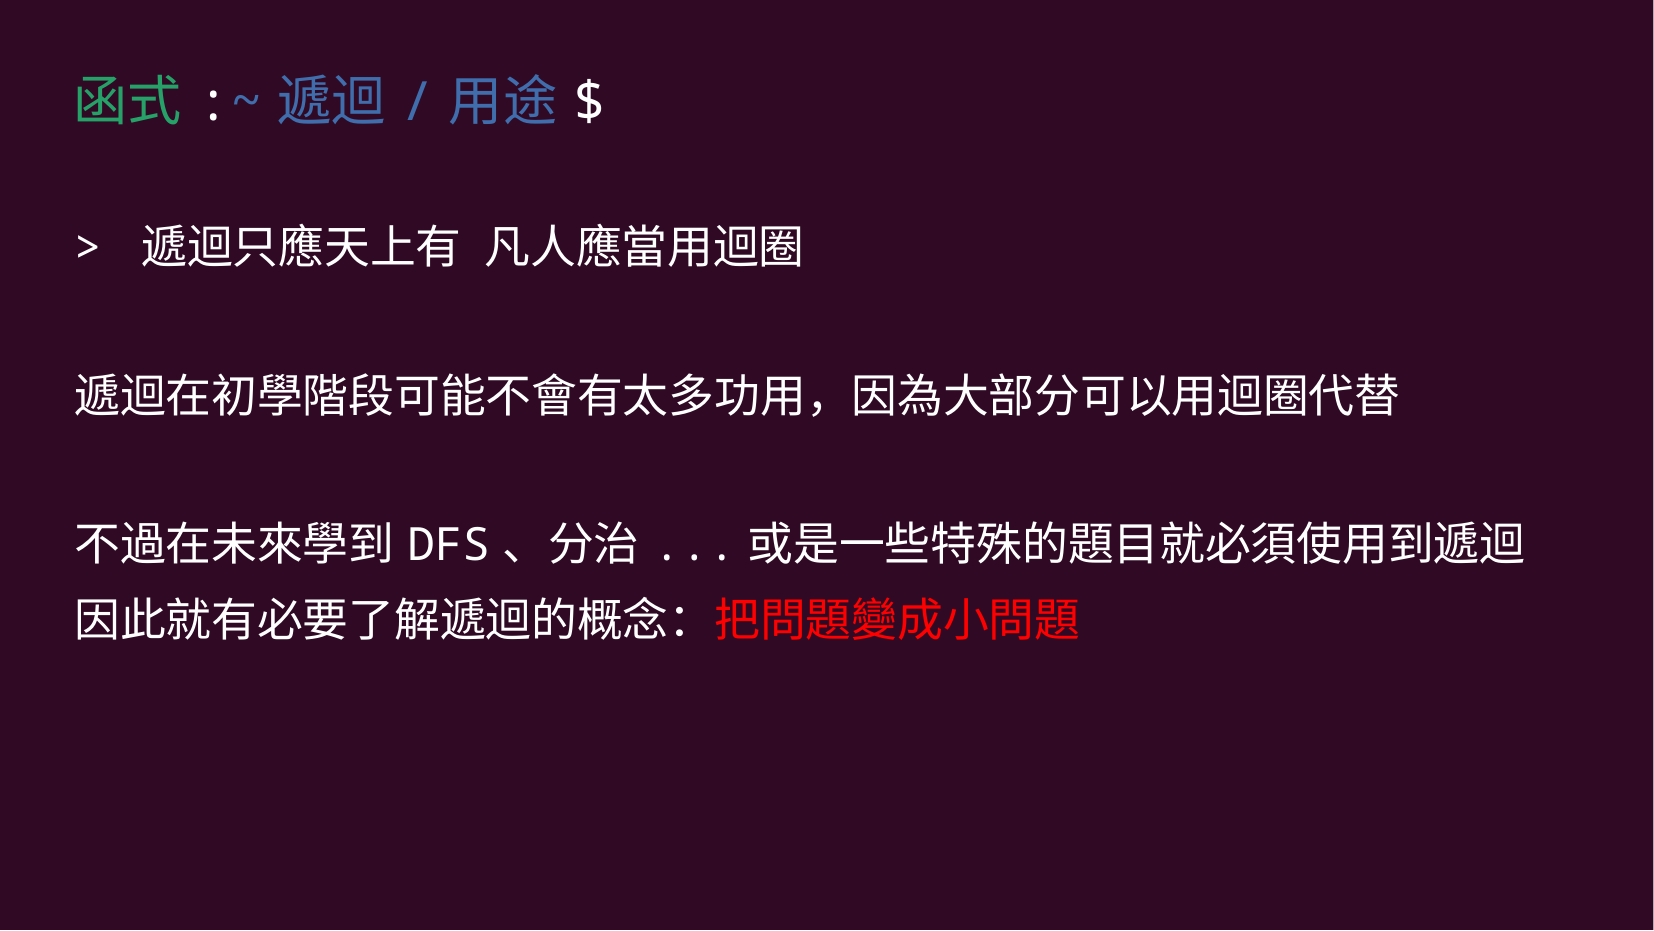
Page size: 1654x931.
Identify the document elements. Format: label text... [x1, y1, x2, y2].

text_box > 遞迴只應天上有 凡人應當用迴圈 遞迴在初學階段可能不會有太多功用，因為大部分可以用迴圈代替 不過在未來學到DFS、分治...或是一些特殊的題目就必須使用到遞迴 因此就有必要了解遞迴的概念：把問題變成小問題 [59, 193, 1613, 863]
text_box 函式:~遞迴/用途$ [59, 55, 1201, 139]
